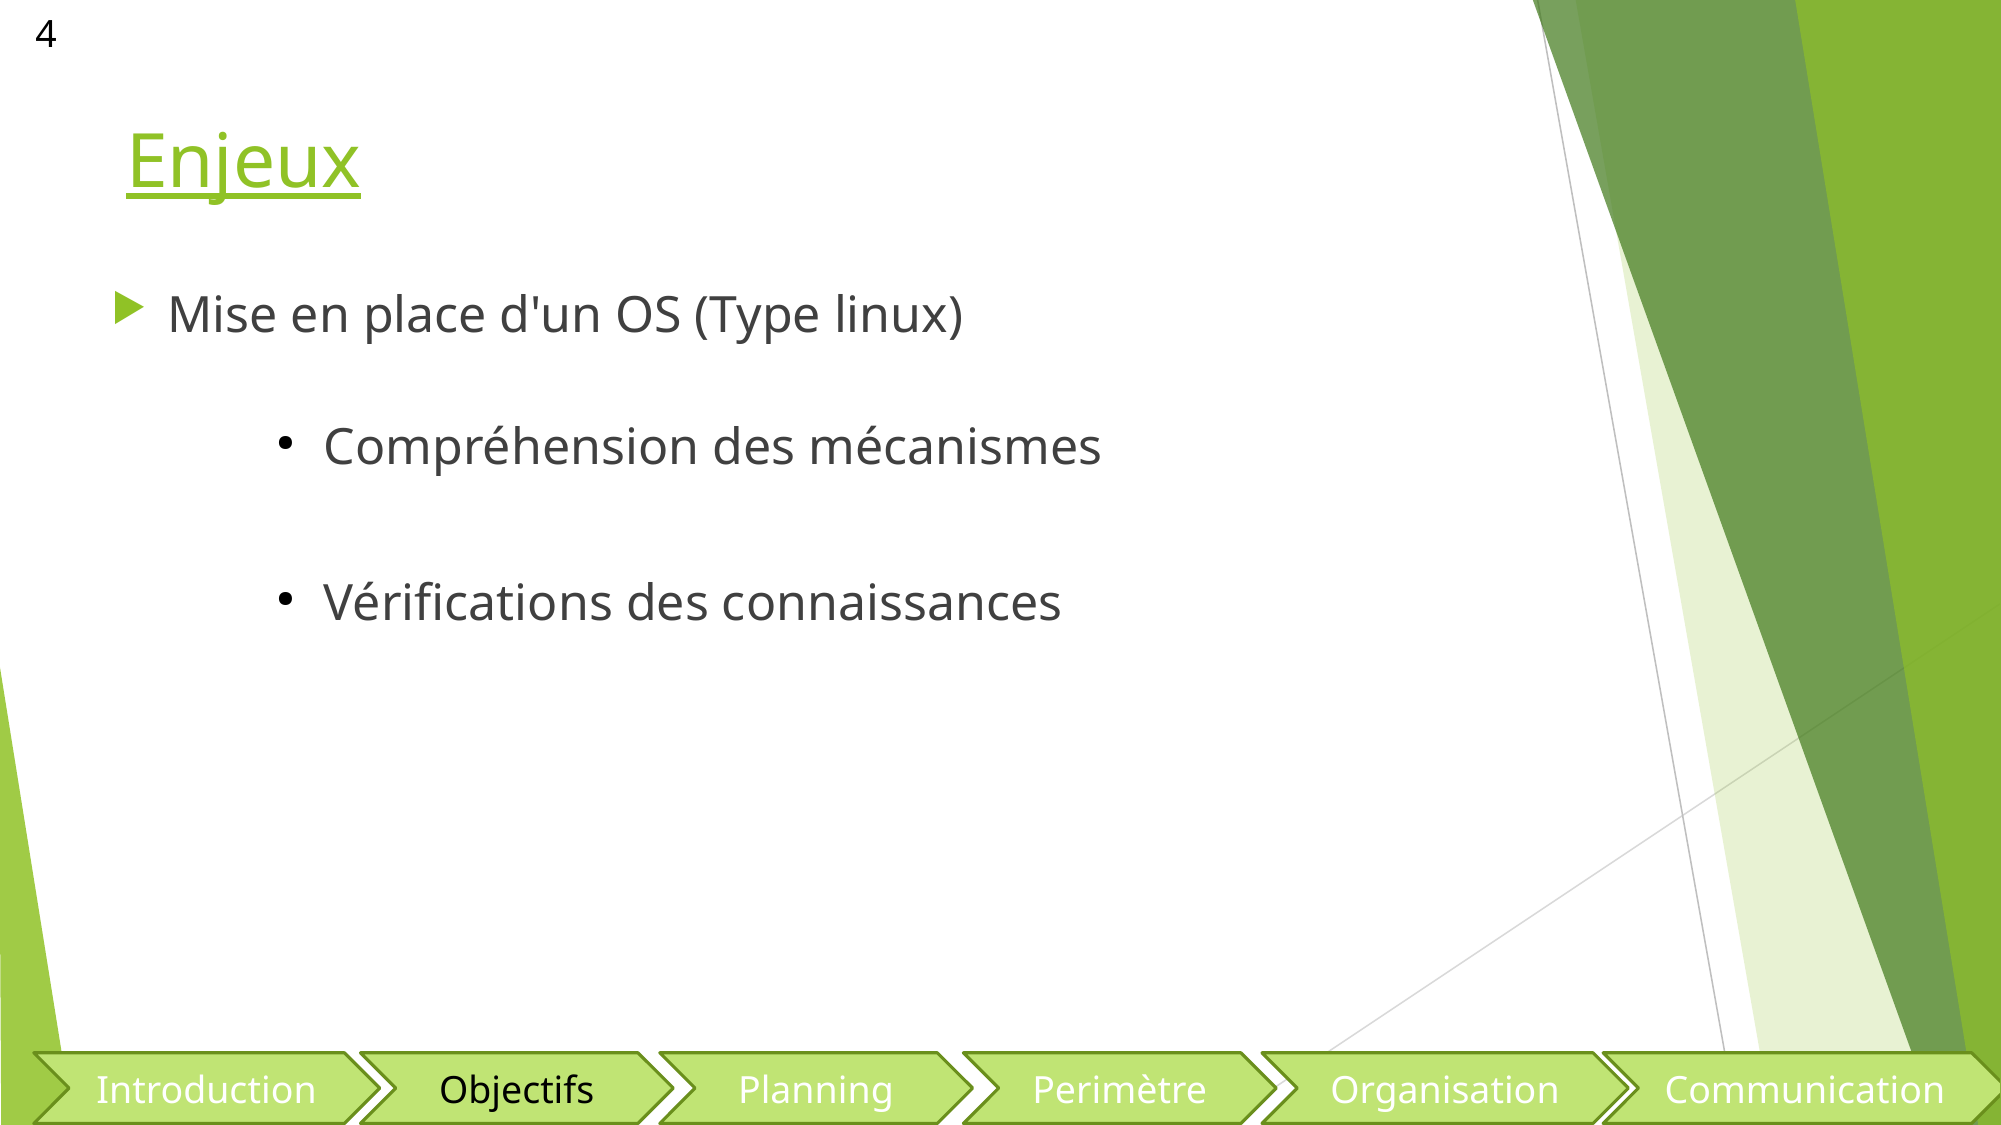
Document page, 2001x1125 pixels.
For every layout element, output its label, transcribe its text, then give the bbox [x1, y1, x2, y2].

text_box Perimètre [963, 1052, 1277, 1124]
list Mise en place d'un OS (Type linux) Compréhension des mécanismes Vérifications des connaissances [96, 275, 1347, 912]
text_box Objectifs [360, 1052, 674, 1124]
text_box Introduction [33, 1052, 380, 1124]
text_box Planning [659, 1052, 973, 1124]
text_box Organisation [1261, 1052, 1629, 1124]
title Enjeux [111, 99, 1522, 317]
text_box Communication [1603, 1052, 2000, 1124]
